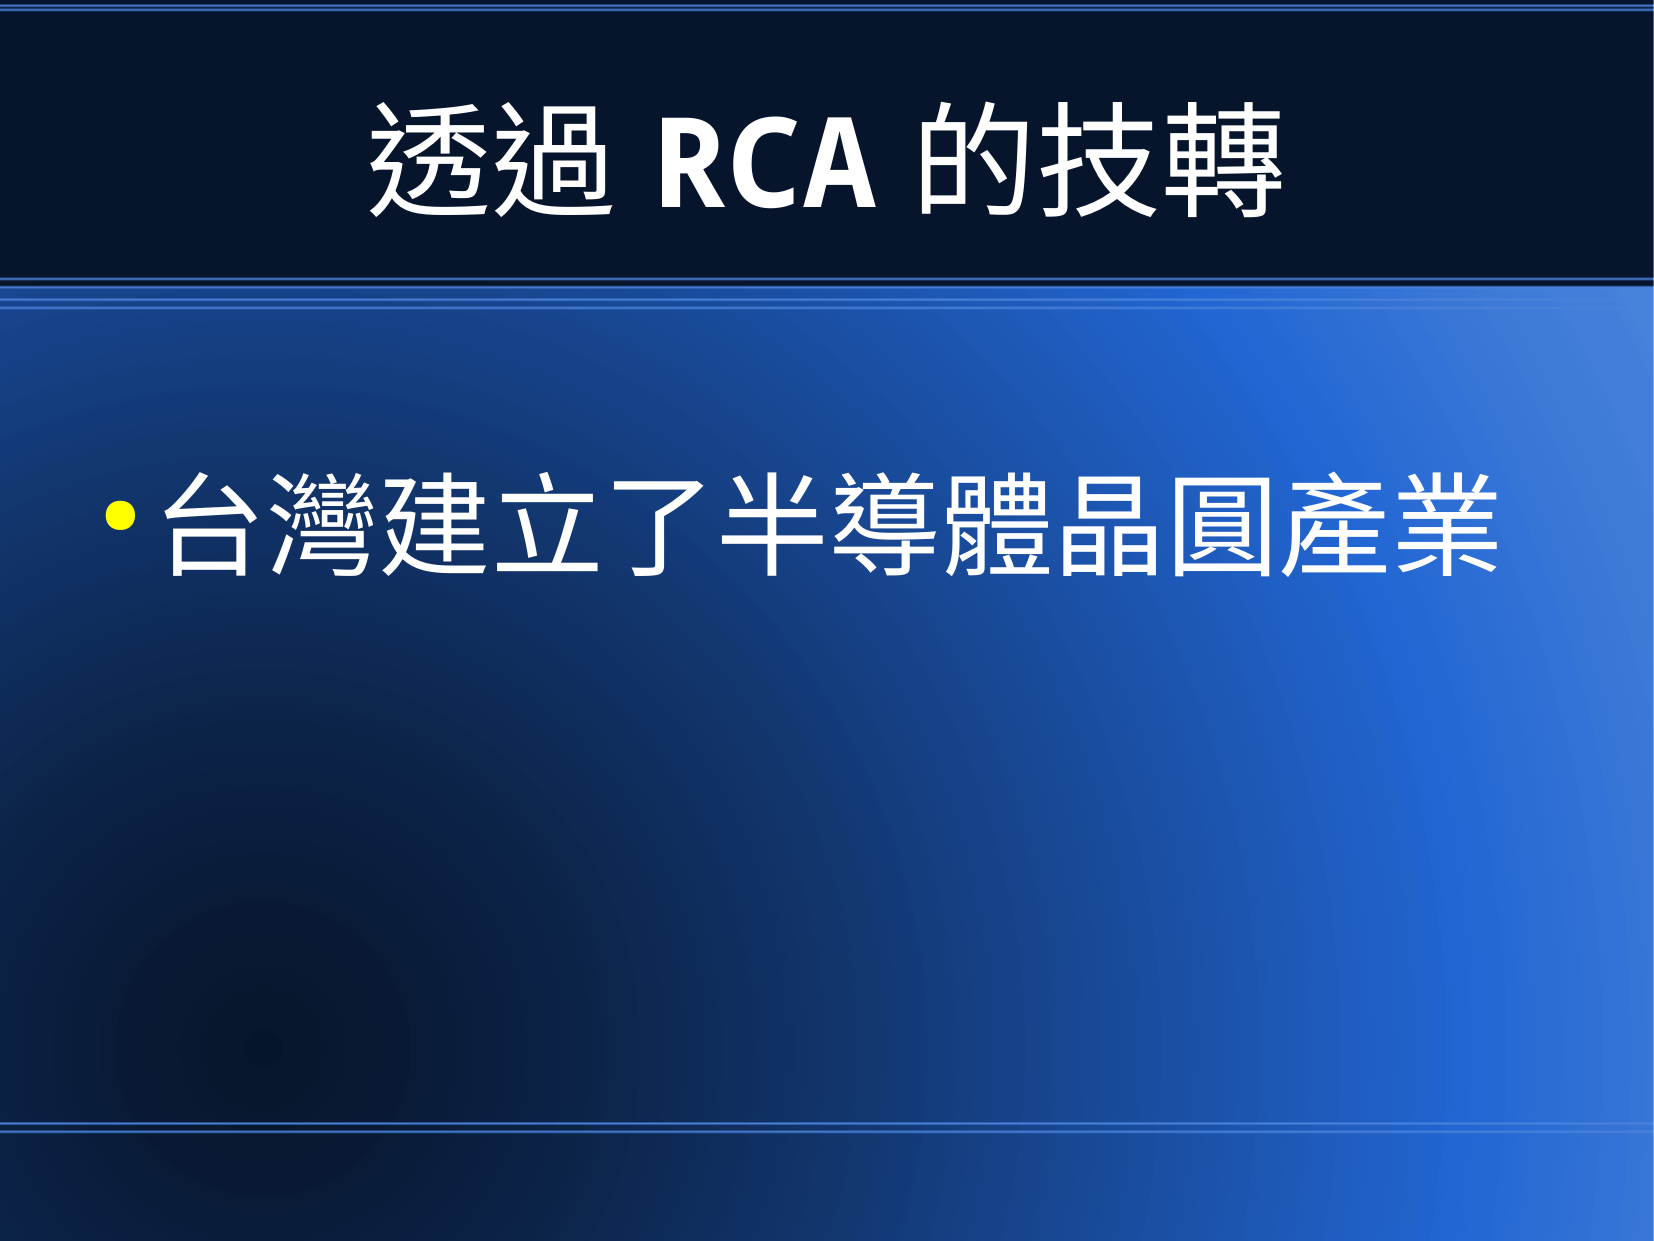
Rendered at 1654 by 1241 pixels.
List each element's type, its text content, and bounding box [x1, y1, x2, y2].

title 透過RCA的技轉 [82, 49, 1571, 257]
list 台灣建立了半導體晶圓產業 [82, 355, 1571, 1241]
picture [0, 0, 1654, 1241]
